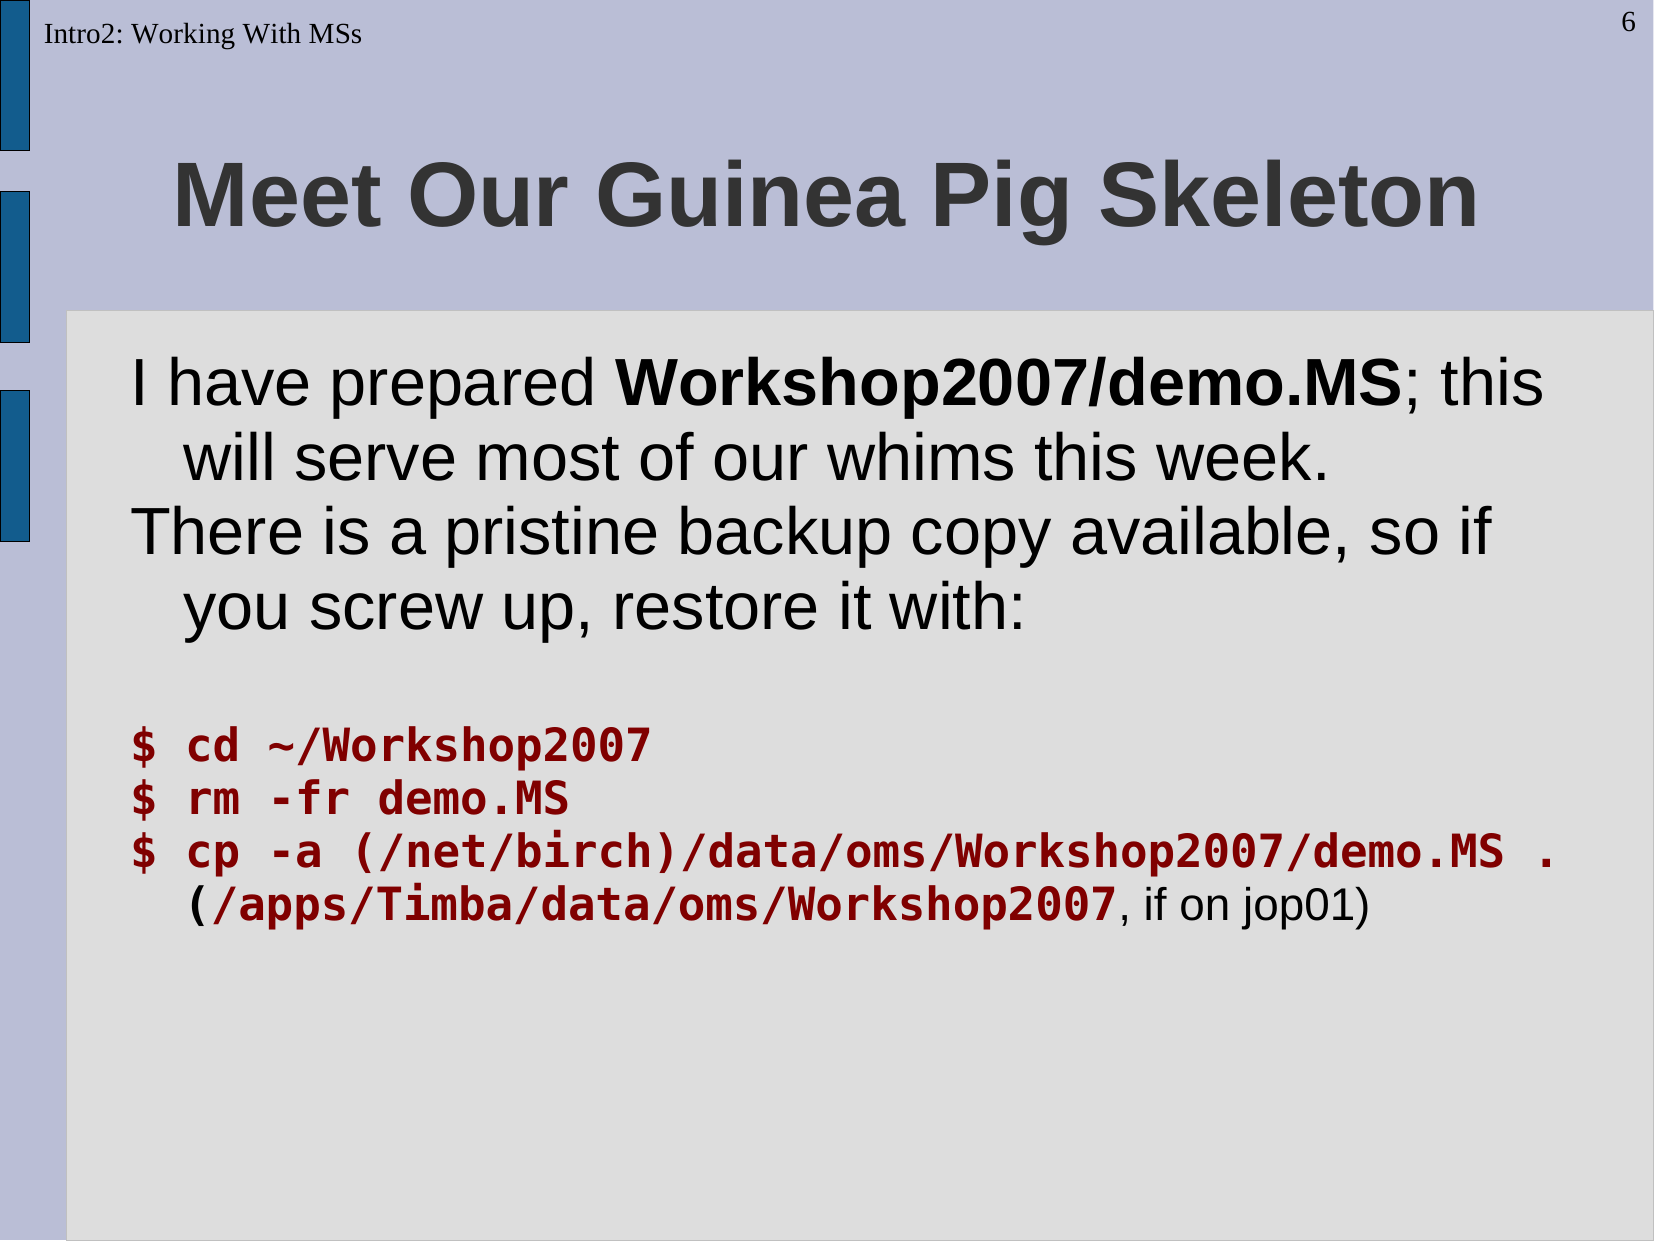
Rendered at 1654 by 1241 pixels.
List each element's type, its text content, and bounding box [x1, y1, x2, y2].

list I have prepared Workshop2007/demo.MS; this will serve most of our whims this week. There is a pristine backup copy available, so if you screw up, restore it with: $ cd ~/Workshop2007 $ rm -fr demo.MS $ cp -a (/net/birch)/data/oms/Workshop2007/demo.MS . (/apps/Timba/data/oms/Workshop2007, if on jop01) [112, 344, 1613, 1141]
title Meet Our Guinea Pig Skeleton [121, 87, 1534, 302]
